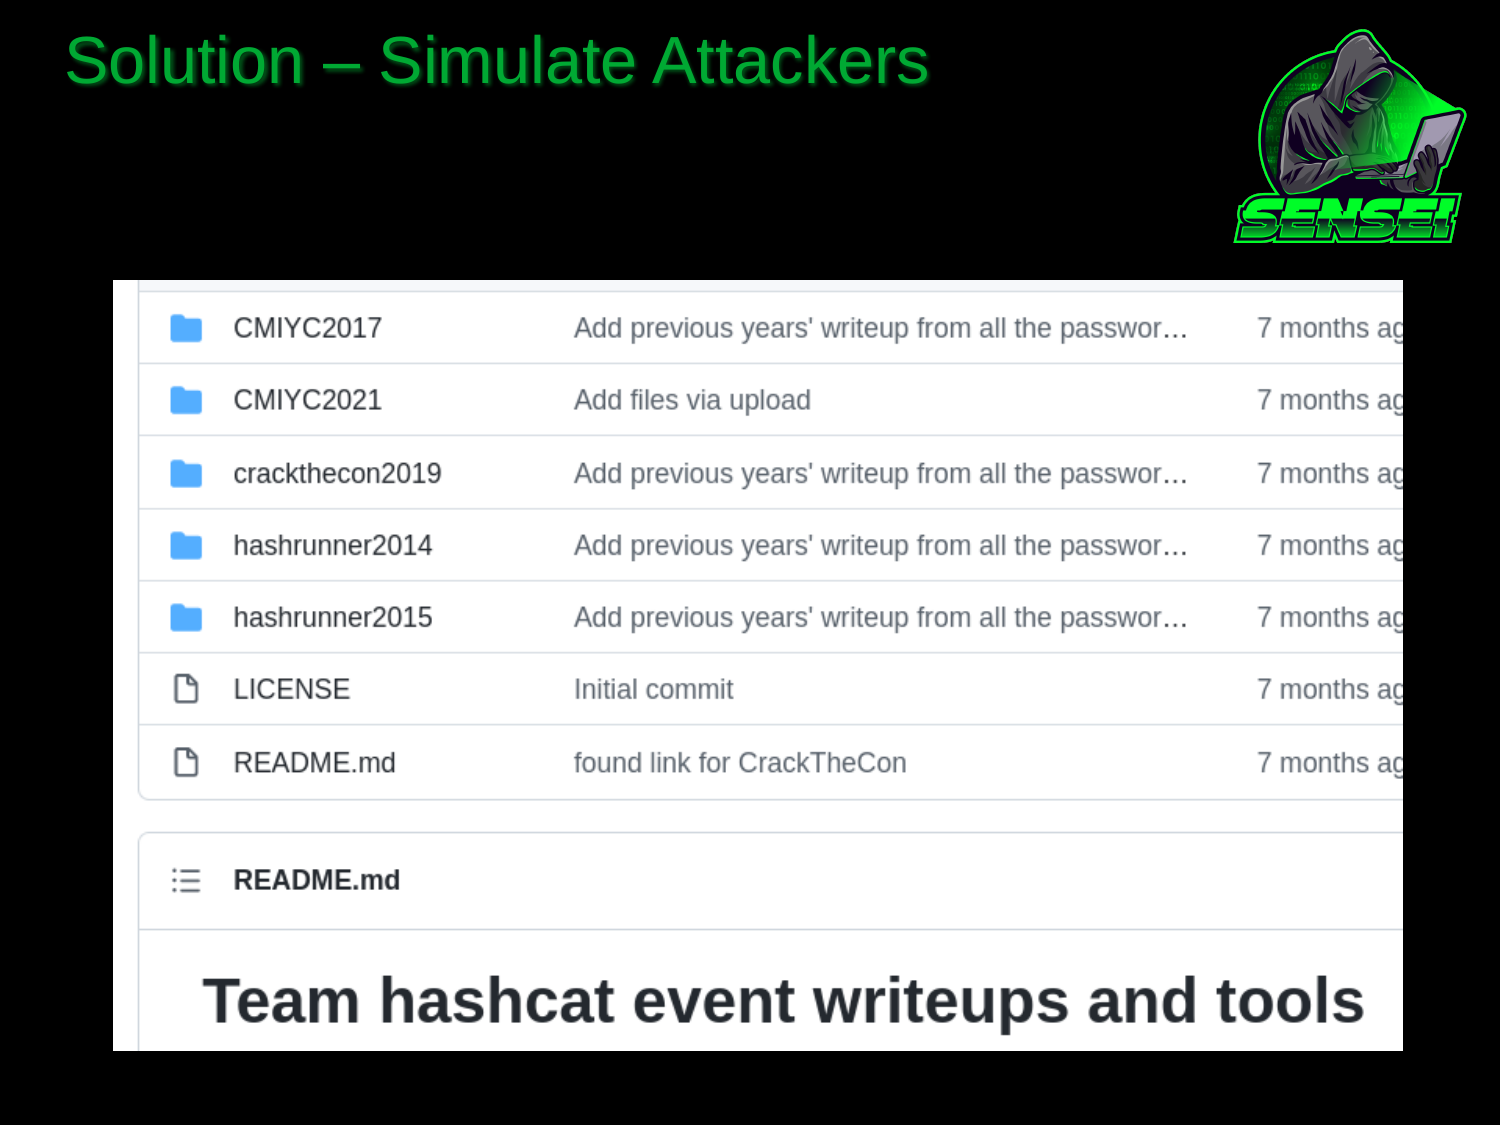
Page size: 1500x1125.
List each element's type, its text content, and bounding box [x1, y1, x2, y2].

text_box Solution – Simulate Attackers [49, 15, 946, 106]
picture [1215, 29, 1495, 243]
picture [113, 280, 1403, 1051]
